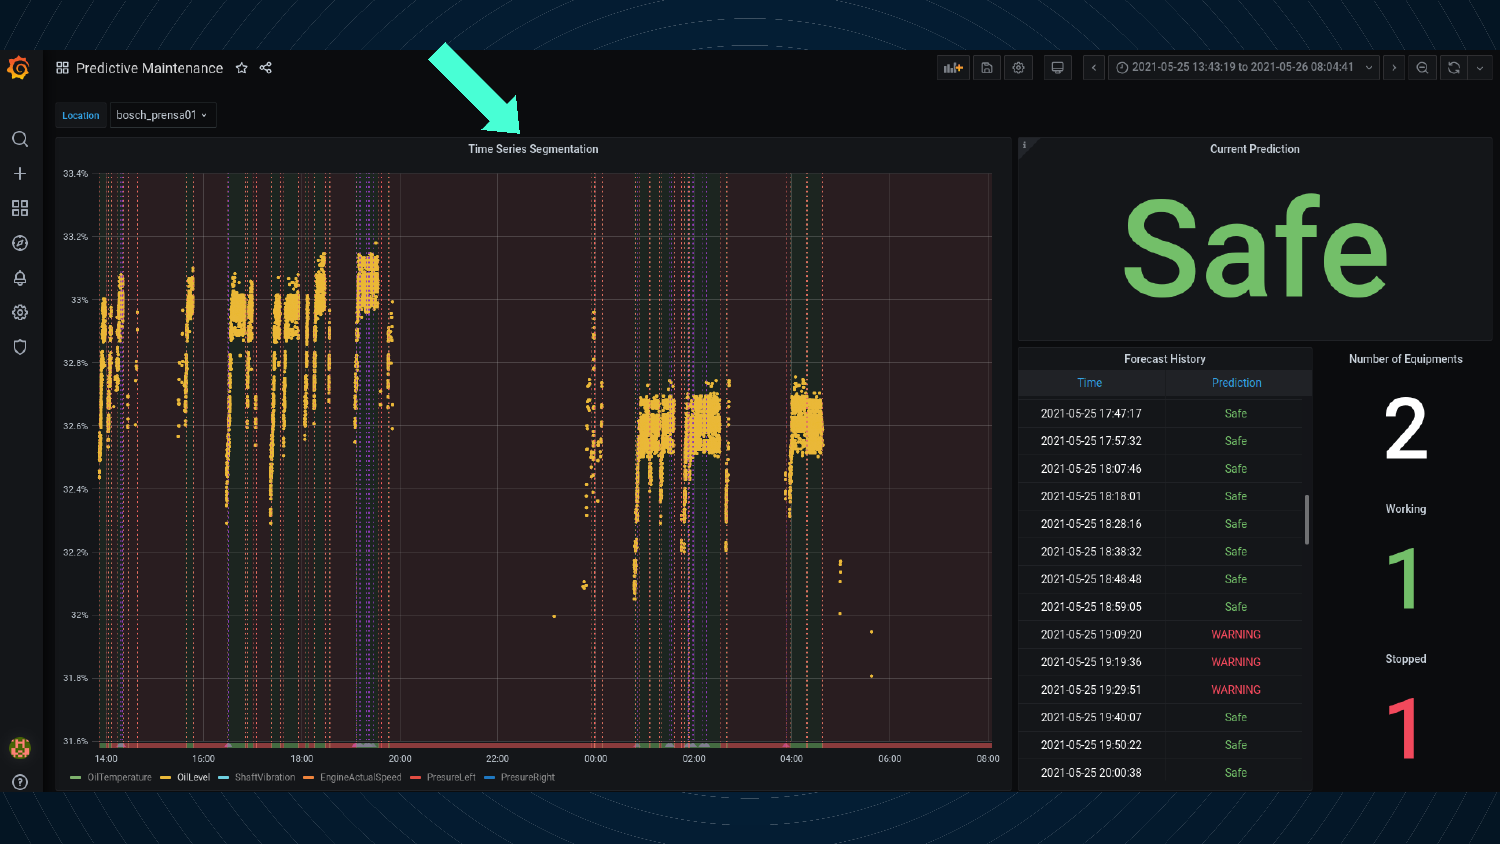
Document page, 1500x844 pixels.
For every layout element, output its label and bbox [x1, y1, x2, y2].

text_box [428, 42, 520, 134]
picture [0, 50, 1500, 792]
